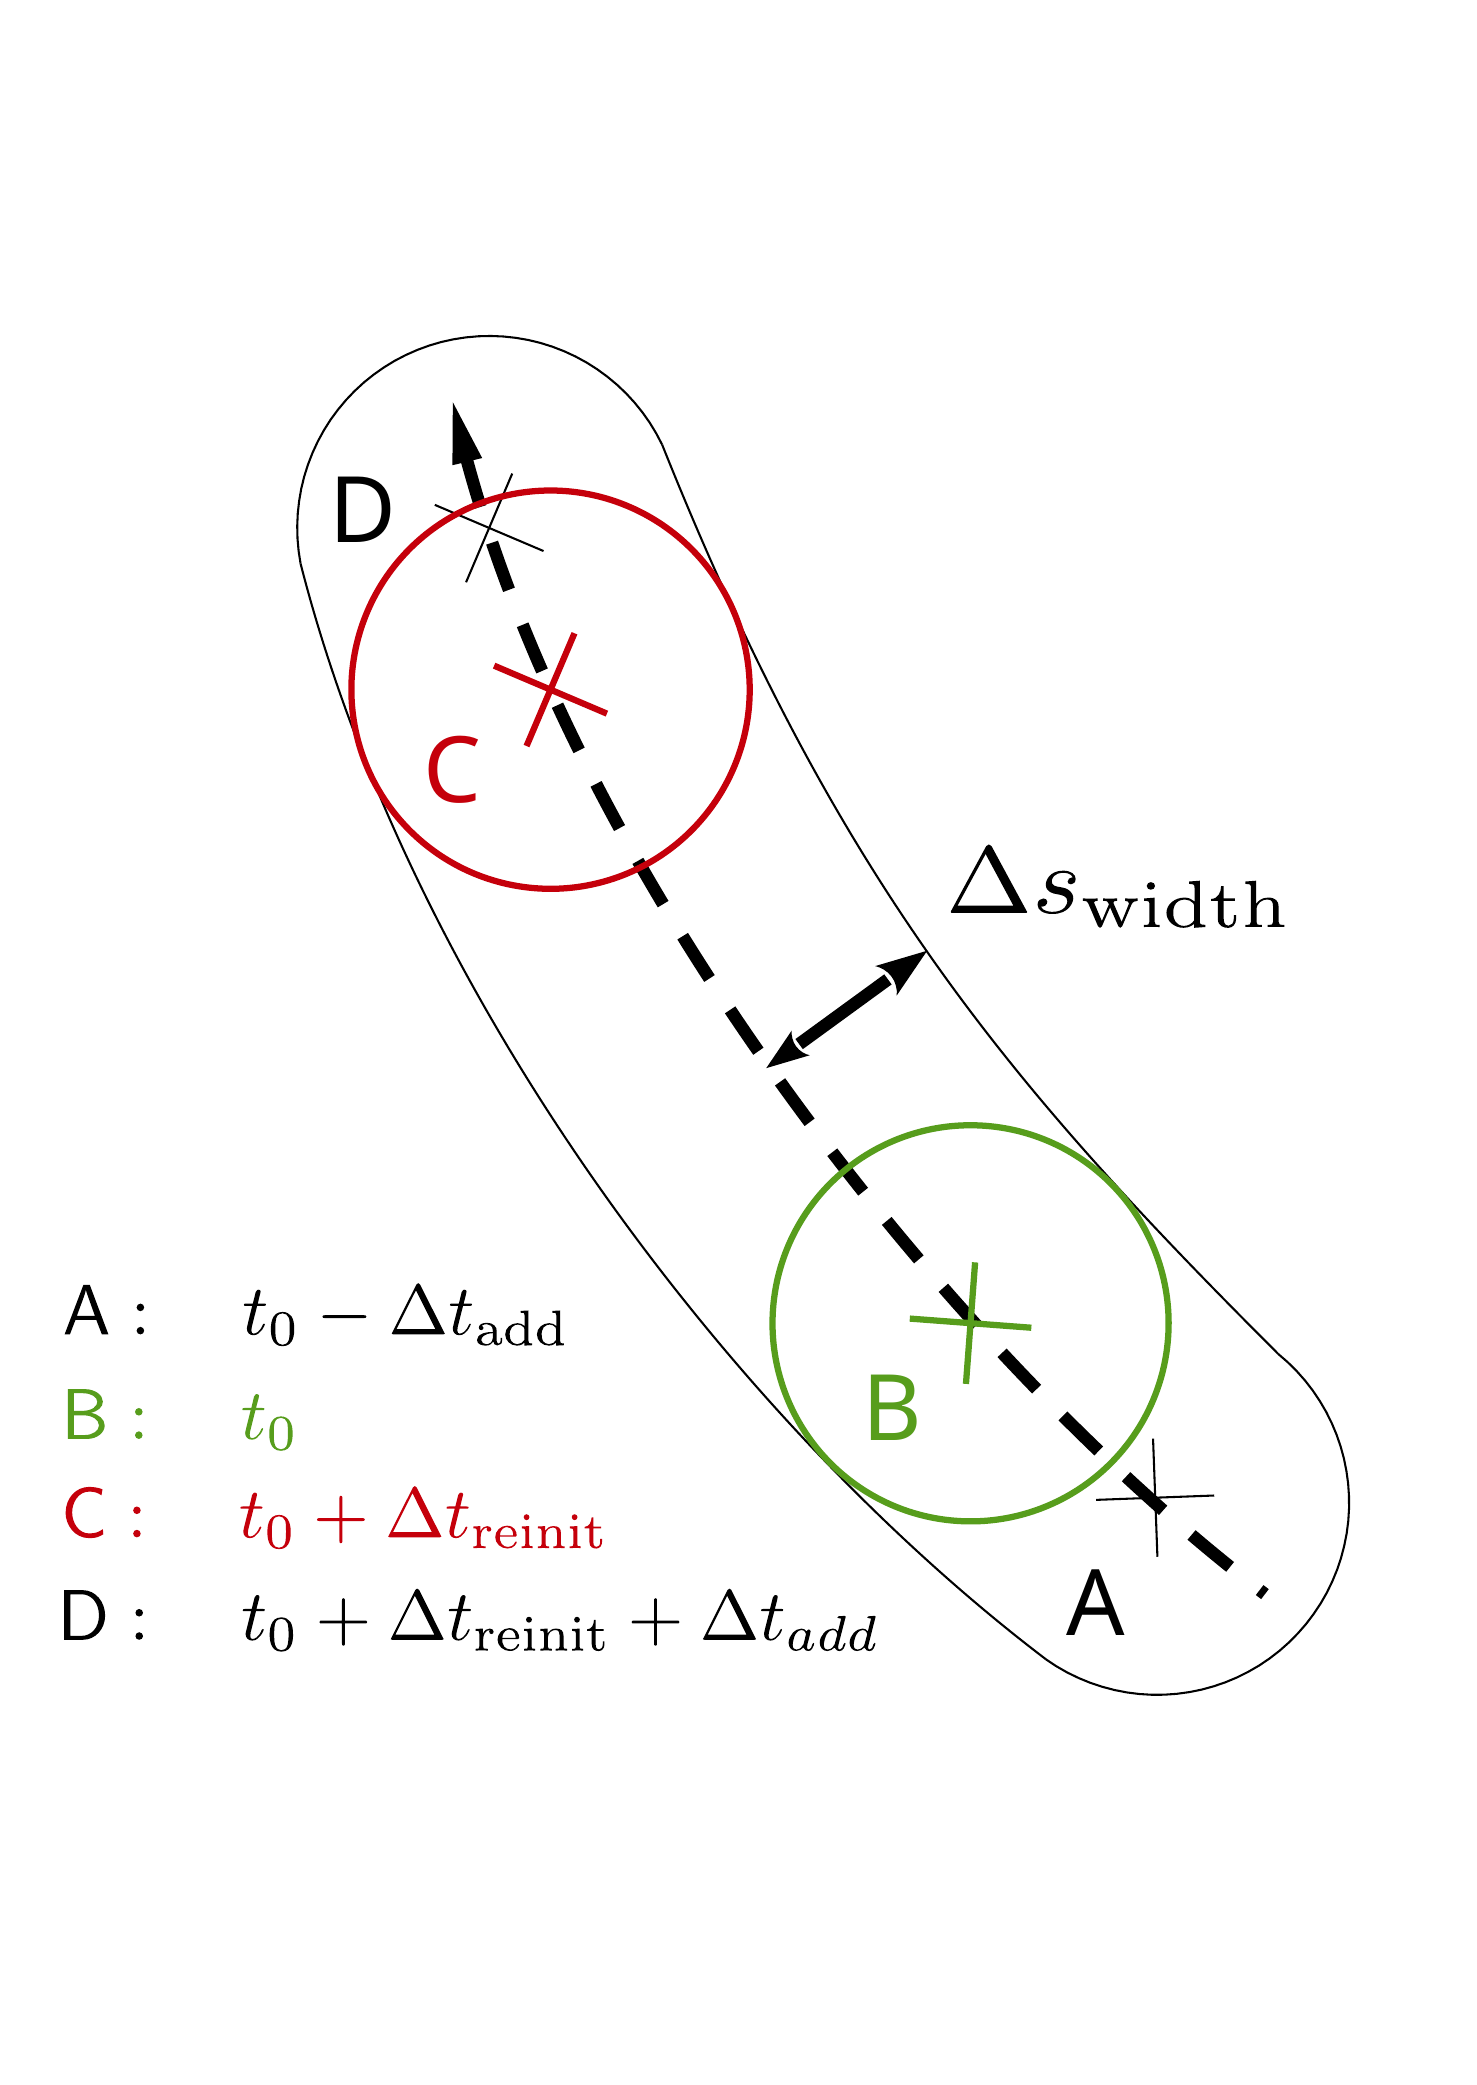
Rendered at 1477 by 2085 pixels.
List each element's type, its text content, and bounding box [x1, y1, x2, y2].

text_box B [818, 1334, 966, 1500]
text_box D [289, 437, 438, 603]
text_box [64, 1486, 603, 1550]
text_box [64, 1389, 293, 1451]
text_box C [378, 697, 527, 863]
text_box [950, 844, 1285, 928]
text_box [64, 1283, 564, 1347]
text_box [60, 1588, 876, 1652]
text_box A [1021, 1529, 1170, 1695]
